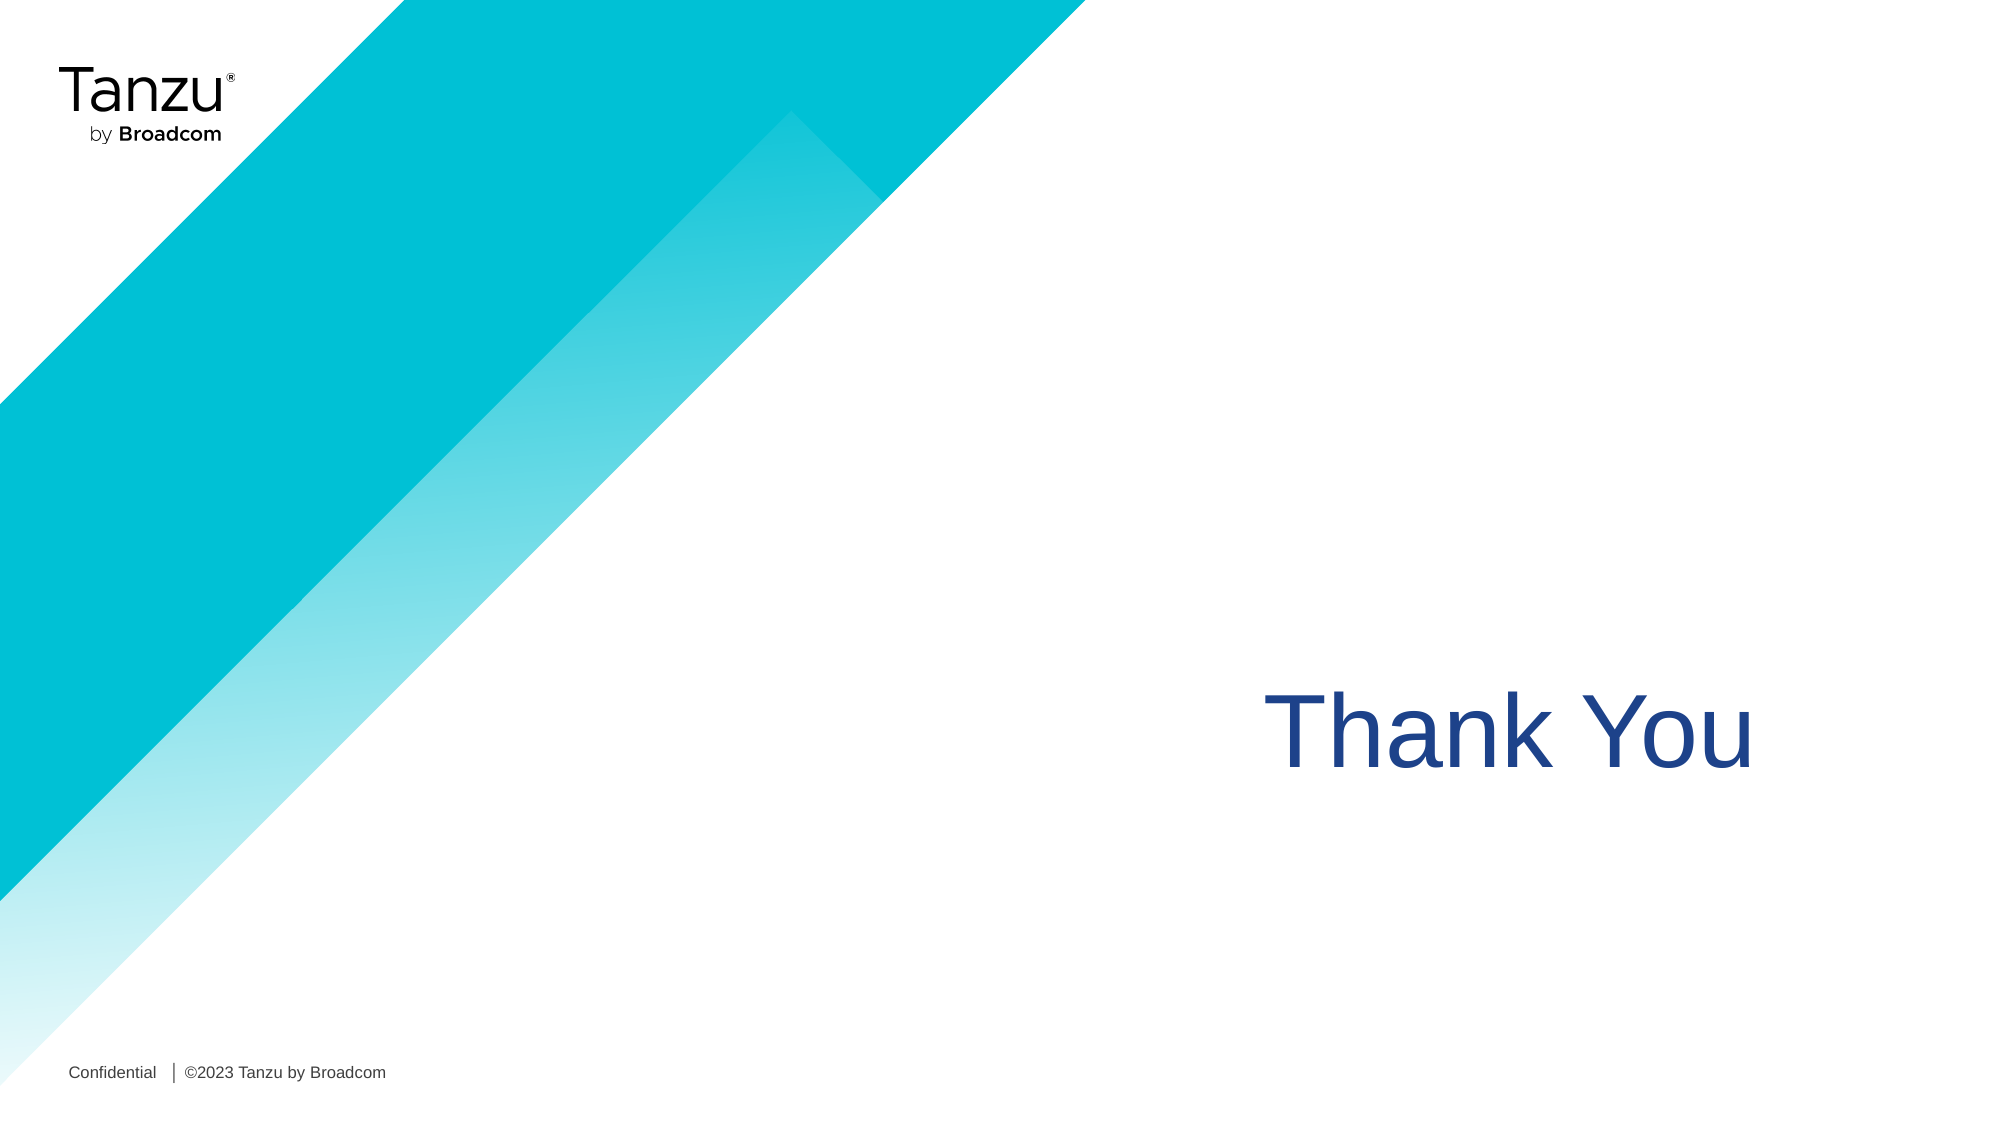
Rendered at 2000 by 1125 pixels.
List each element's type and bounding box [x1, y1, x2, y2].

picture [59, 67, 235, 144]
